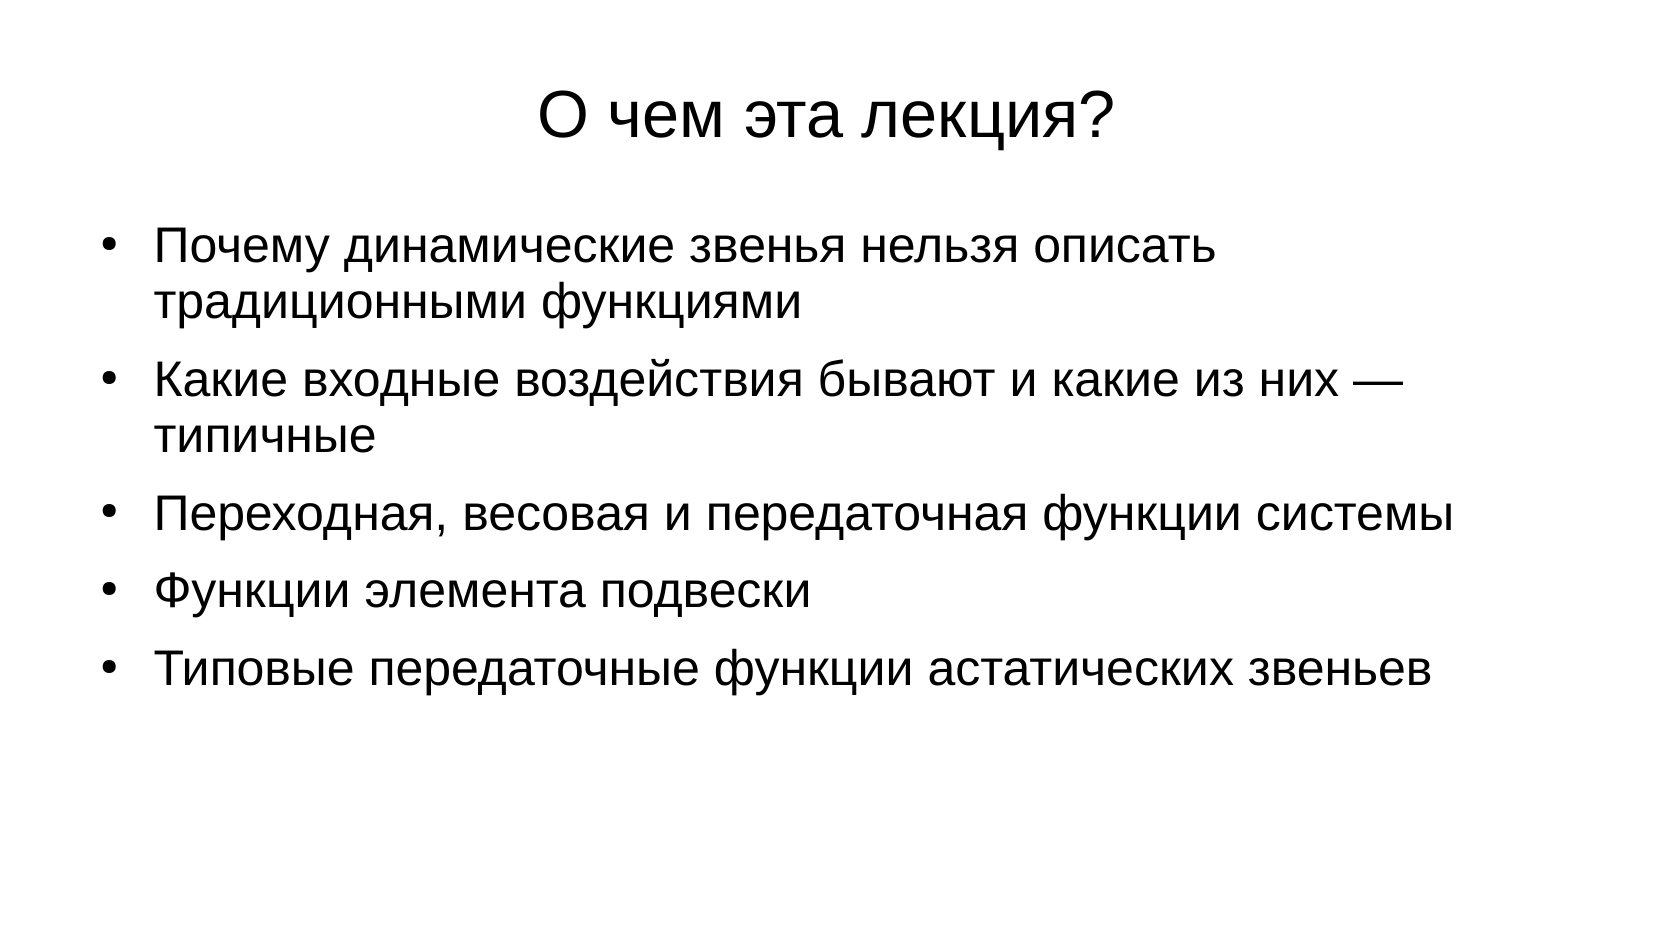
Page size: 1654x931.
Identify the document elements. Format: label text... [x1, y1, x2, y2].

title О чем эта лекция? [82, 37, 1571, 193]
list Почему динамические звенья нельзя описать традиционными функциями Какие входные воздействия бывают и какие из них — типичные Переходная, весовая и передаточная функции системы Функции элемента подвески Типовые передаточные функции астатических звеньев [82, 217, 1571, 758]
